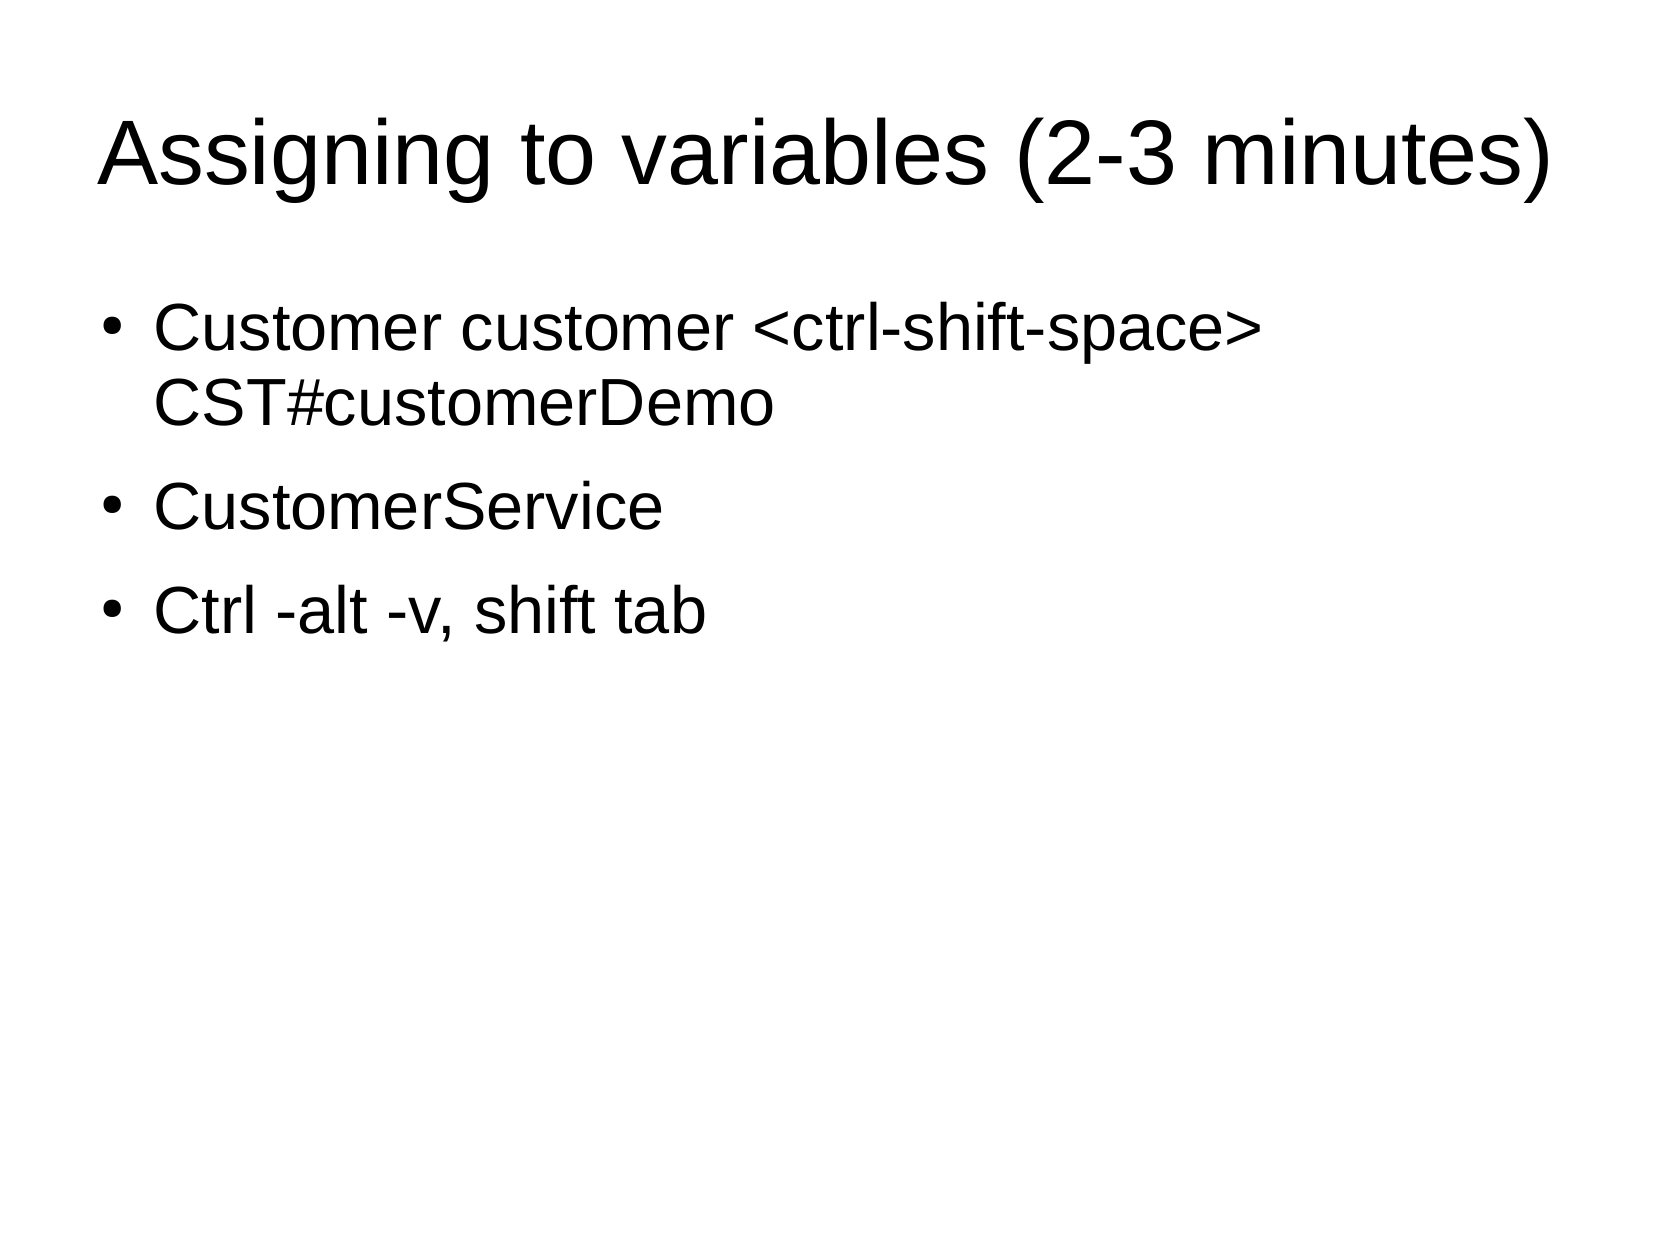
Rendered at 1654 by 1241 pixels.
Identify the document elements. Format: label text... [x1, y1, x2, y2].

title Assigning to variables (2-3 minutes) [82, 49, 1571, 257]
list Customer customer <ctrl-shift-space> CST#customerDemo CustomerService Ctrl -alt -v, shift tab [82, 290, 1571, 1109]
